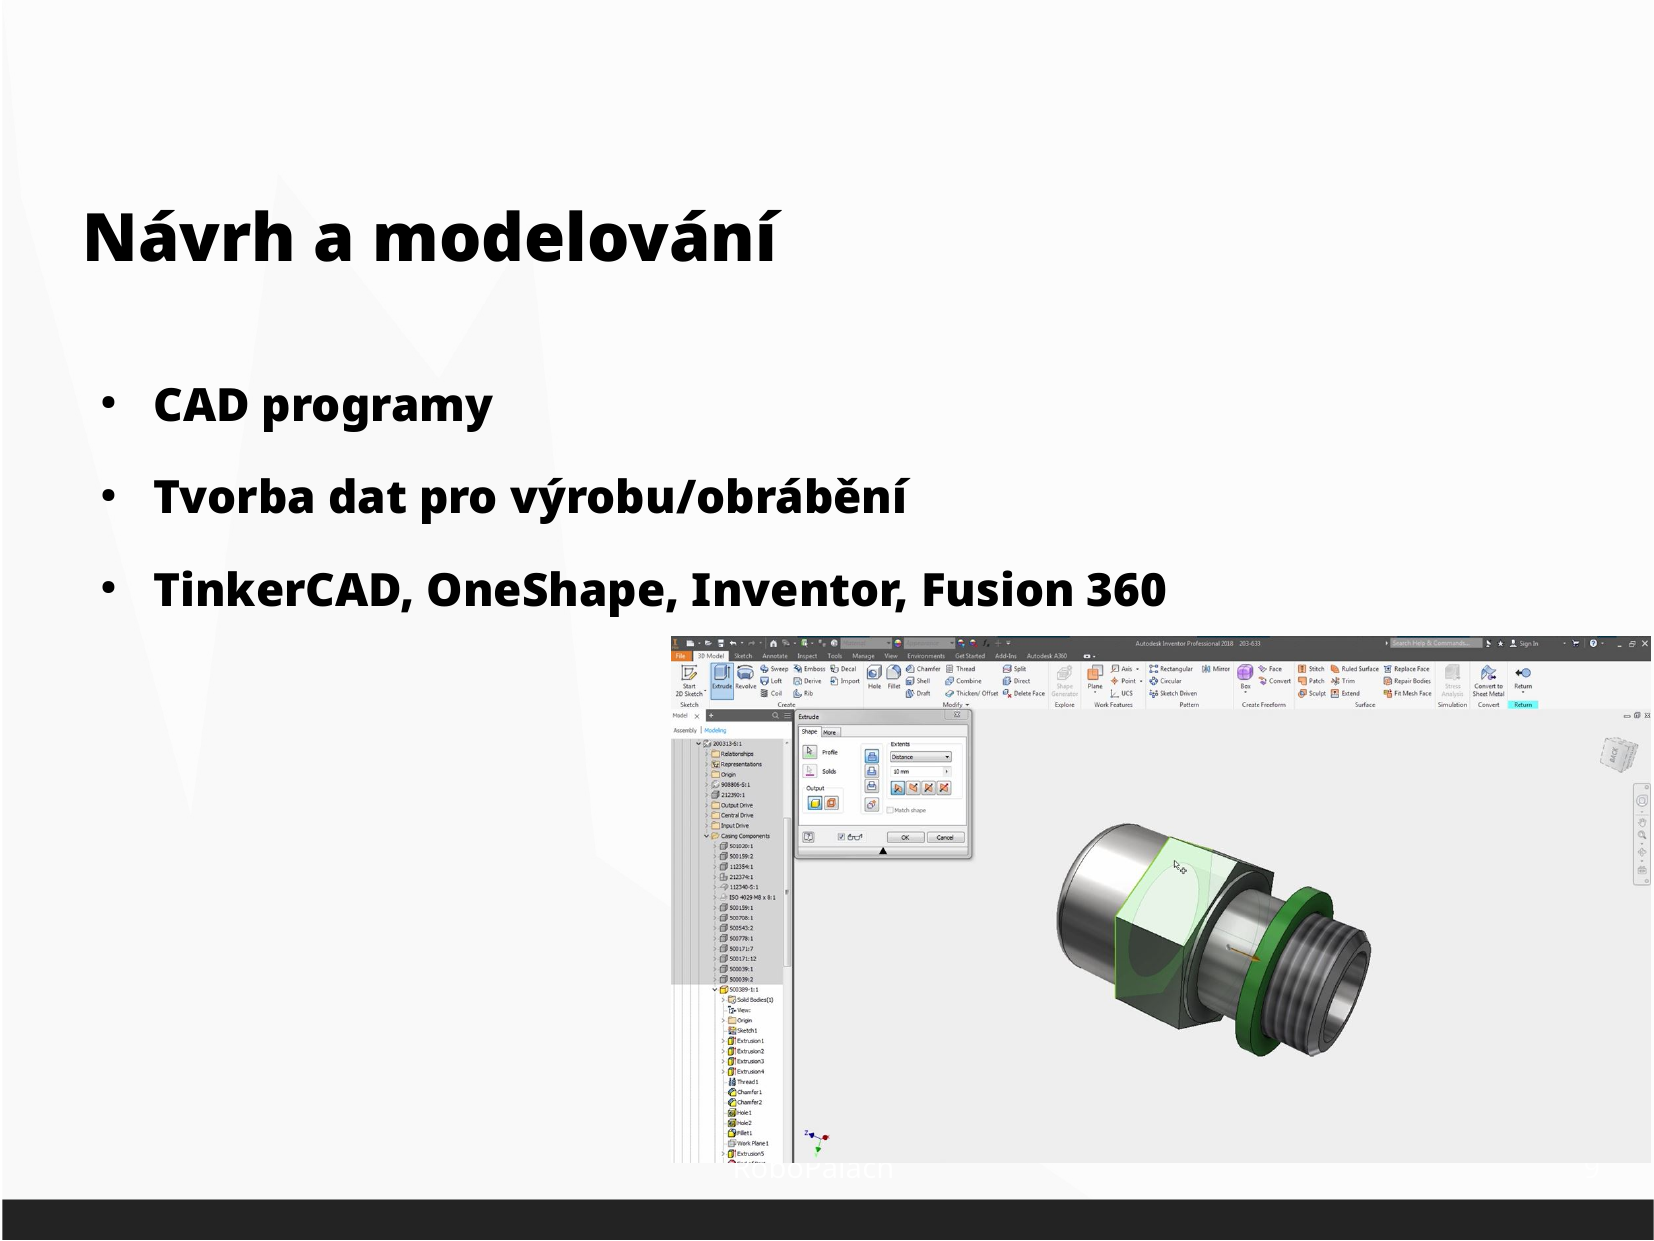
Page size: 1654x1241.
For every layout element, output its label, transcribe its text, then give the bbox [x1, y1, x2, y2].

title Návrh a modelování [82, 132, 1571, 340]
picture [2, 0, 1654, 1241]
list CAD programy Tvorba dat pro výrobu/obrábění TinkerCAD, OneShape, Inventor, Fusion 360 [82, 372, 1571, 1093]
